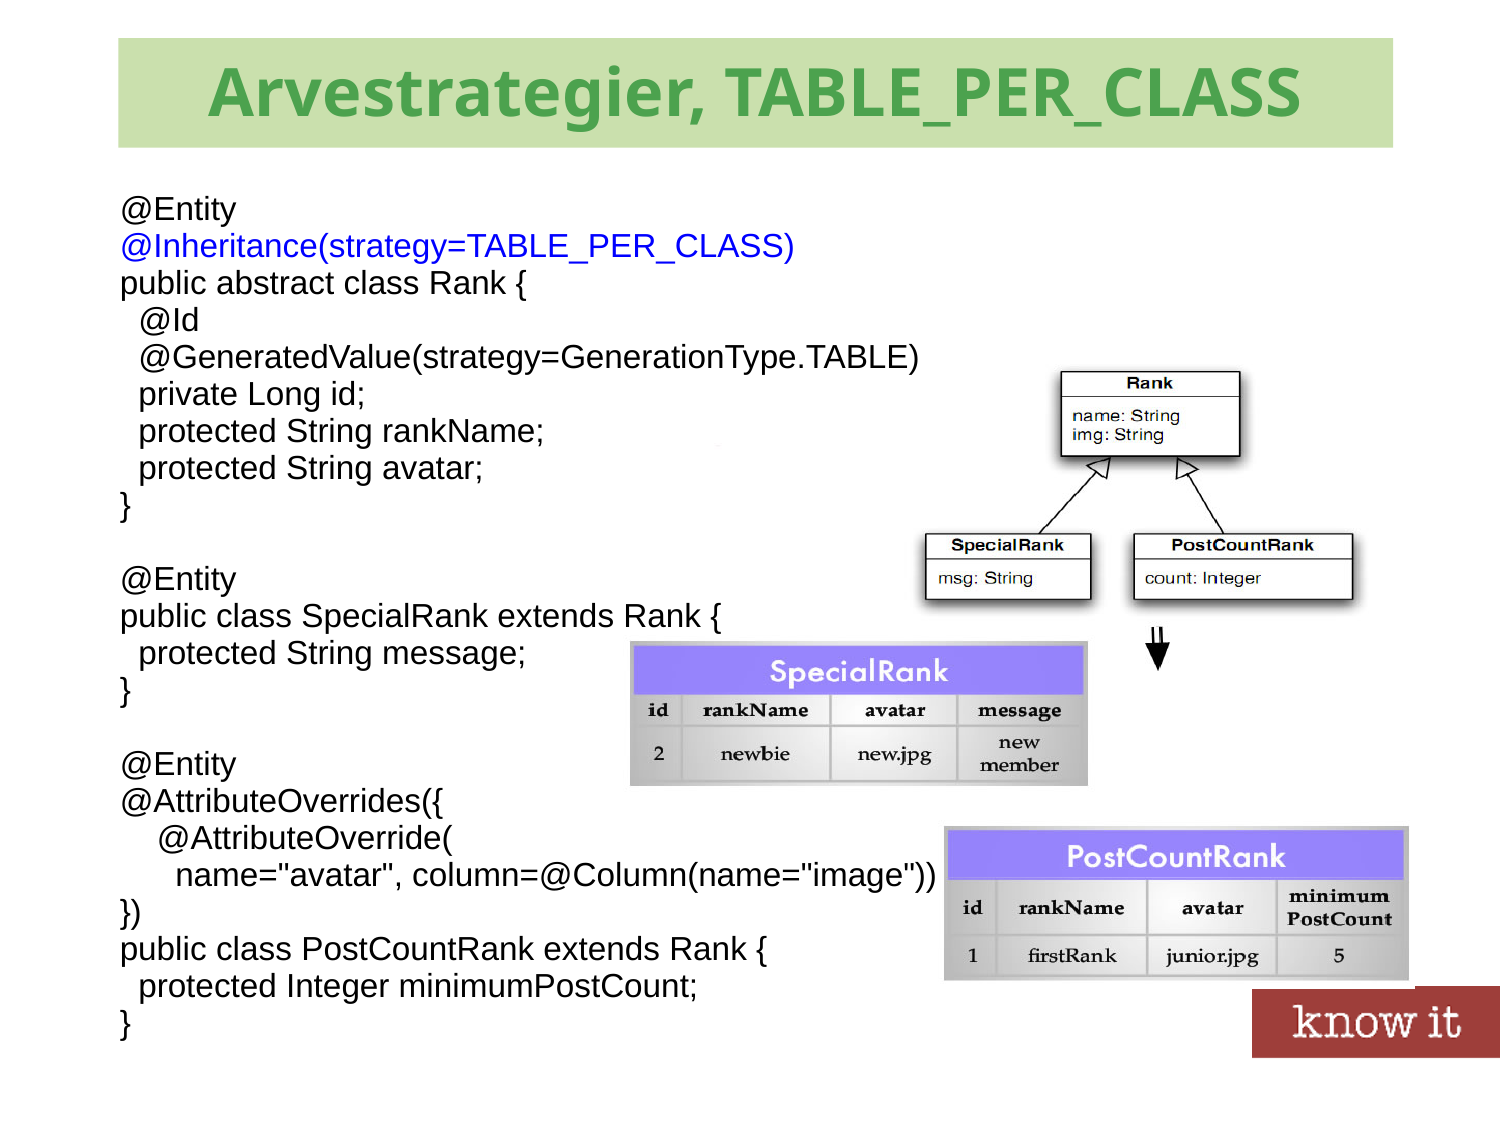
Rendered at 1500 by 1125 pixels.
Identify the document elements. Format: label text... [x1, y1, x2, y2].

text_box Arvestrategier, TABLE_PER_CLASS [118, 38, 1394, 148]
text_box @Entity @Inheritance(strategy=TABLE_PER_CLASS) public abstract class Rank { @Id @GeneratedValue(strategy=GenerationType.TABLE) private Long id; protected String rankName; protected String avatar; } @Entity public class SpecialRank extends Rank { protected String message; } @Entity @AttributeOverrides({ @AttributeOverride( name="avatar", column=@Column(name="image")) }) public class PostCountRank extends Rank { protected Integer minimumPostCount; } [105, 182, 1414, 1055]
picture [1252, 364, 1500, 1058]
